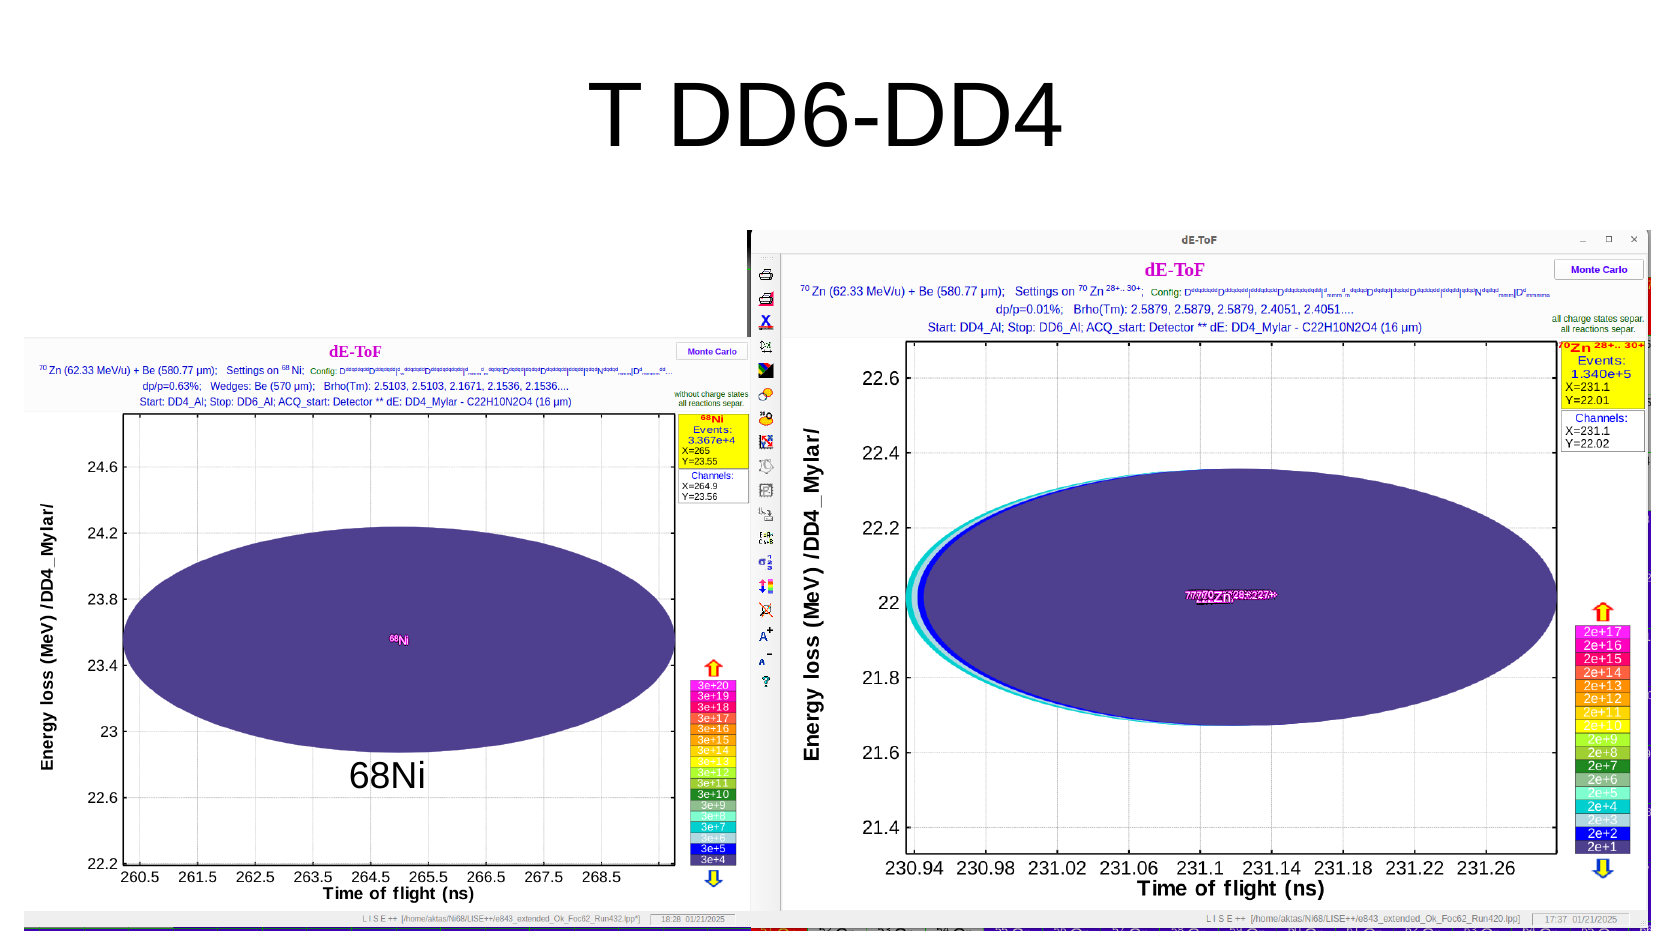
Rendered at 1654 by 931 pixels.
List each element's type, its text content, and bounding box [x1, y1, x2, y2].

title T DD6-DD4 [82, 37, 1571, 193]
picture [24, 230, 1651, 931]
